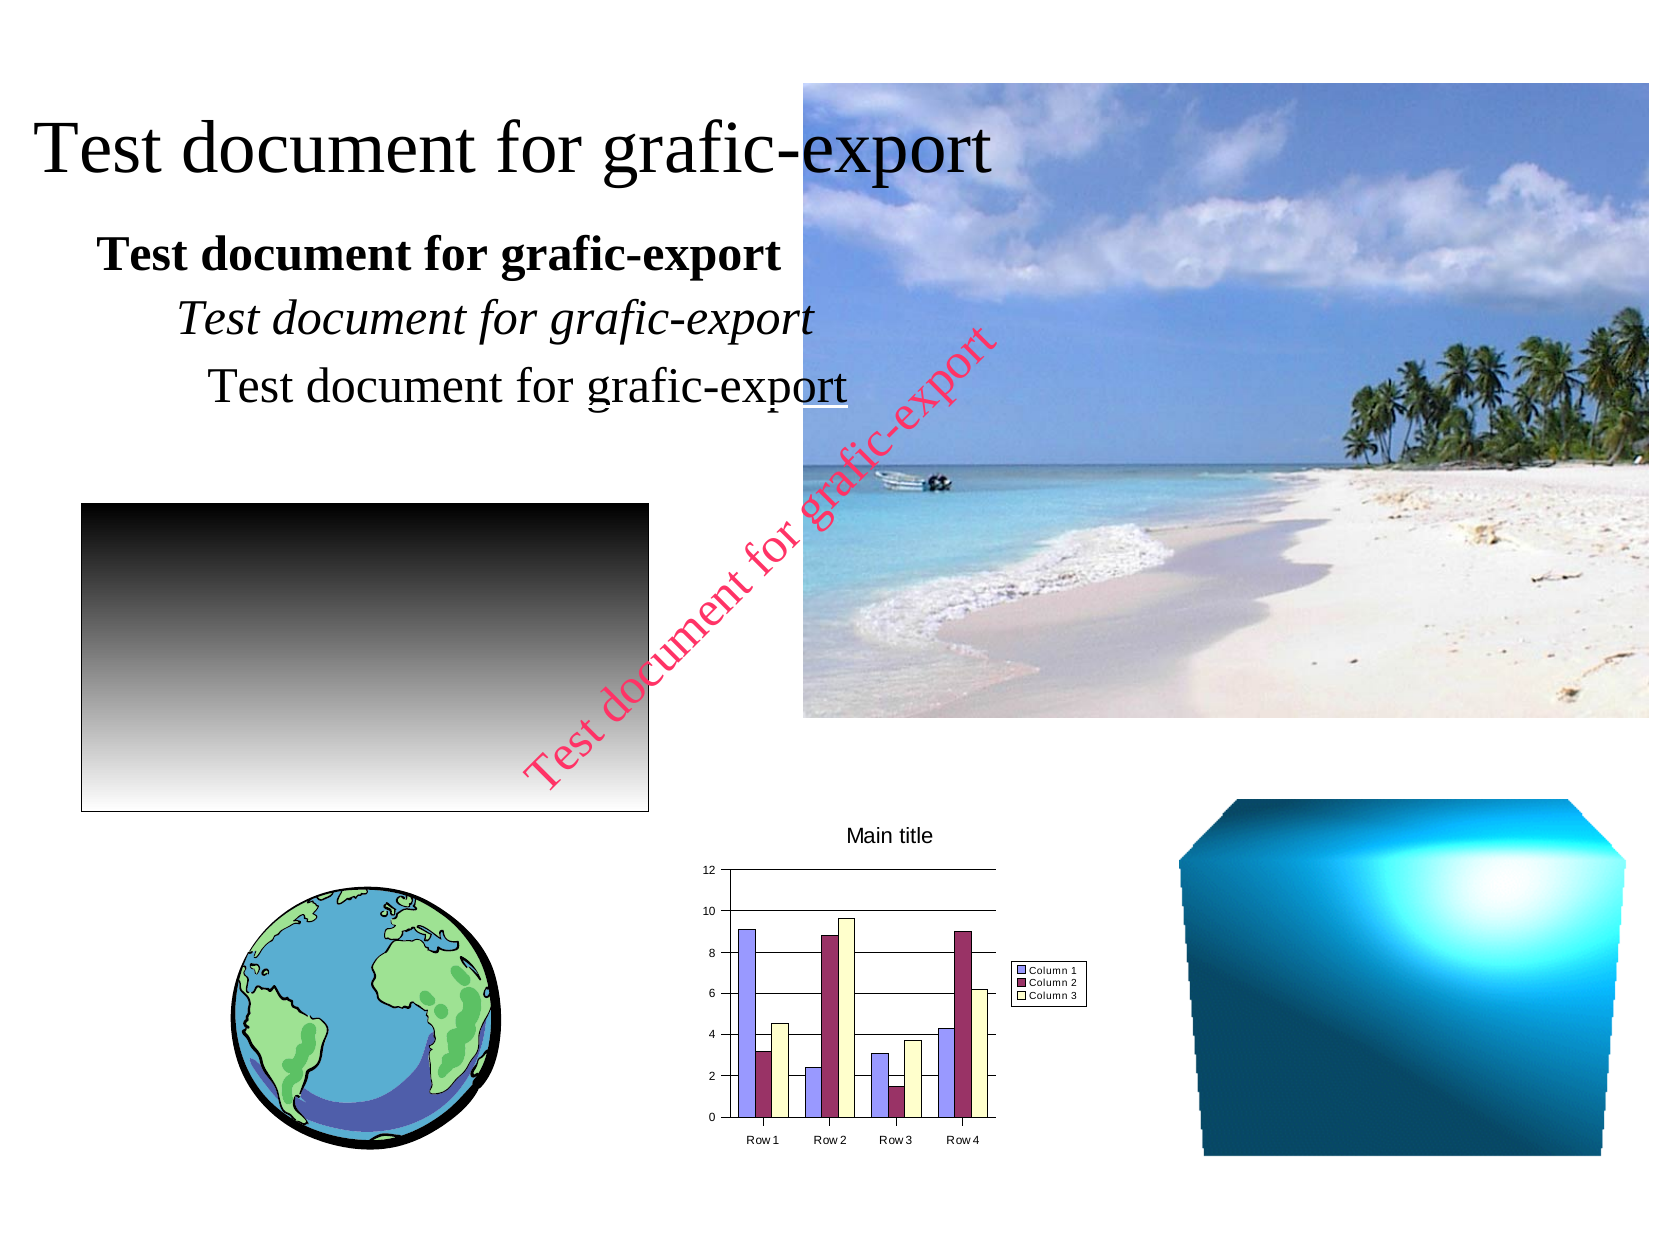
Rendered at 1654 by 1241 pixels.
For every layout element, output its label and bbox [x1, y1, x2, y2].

chart [33, 83, 1649, 1157]
